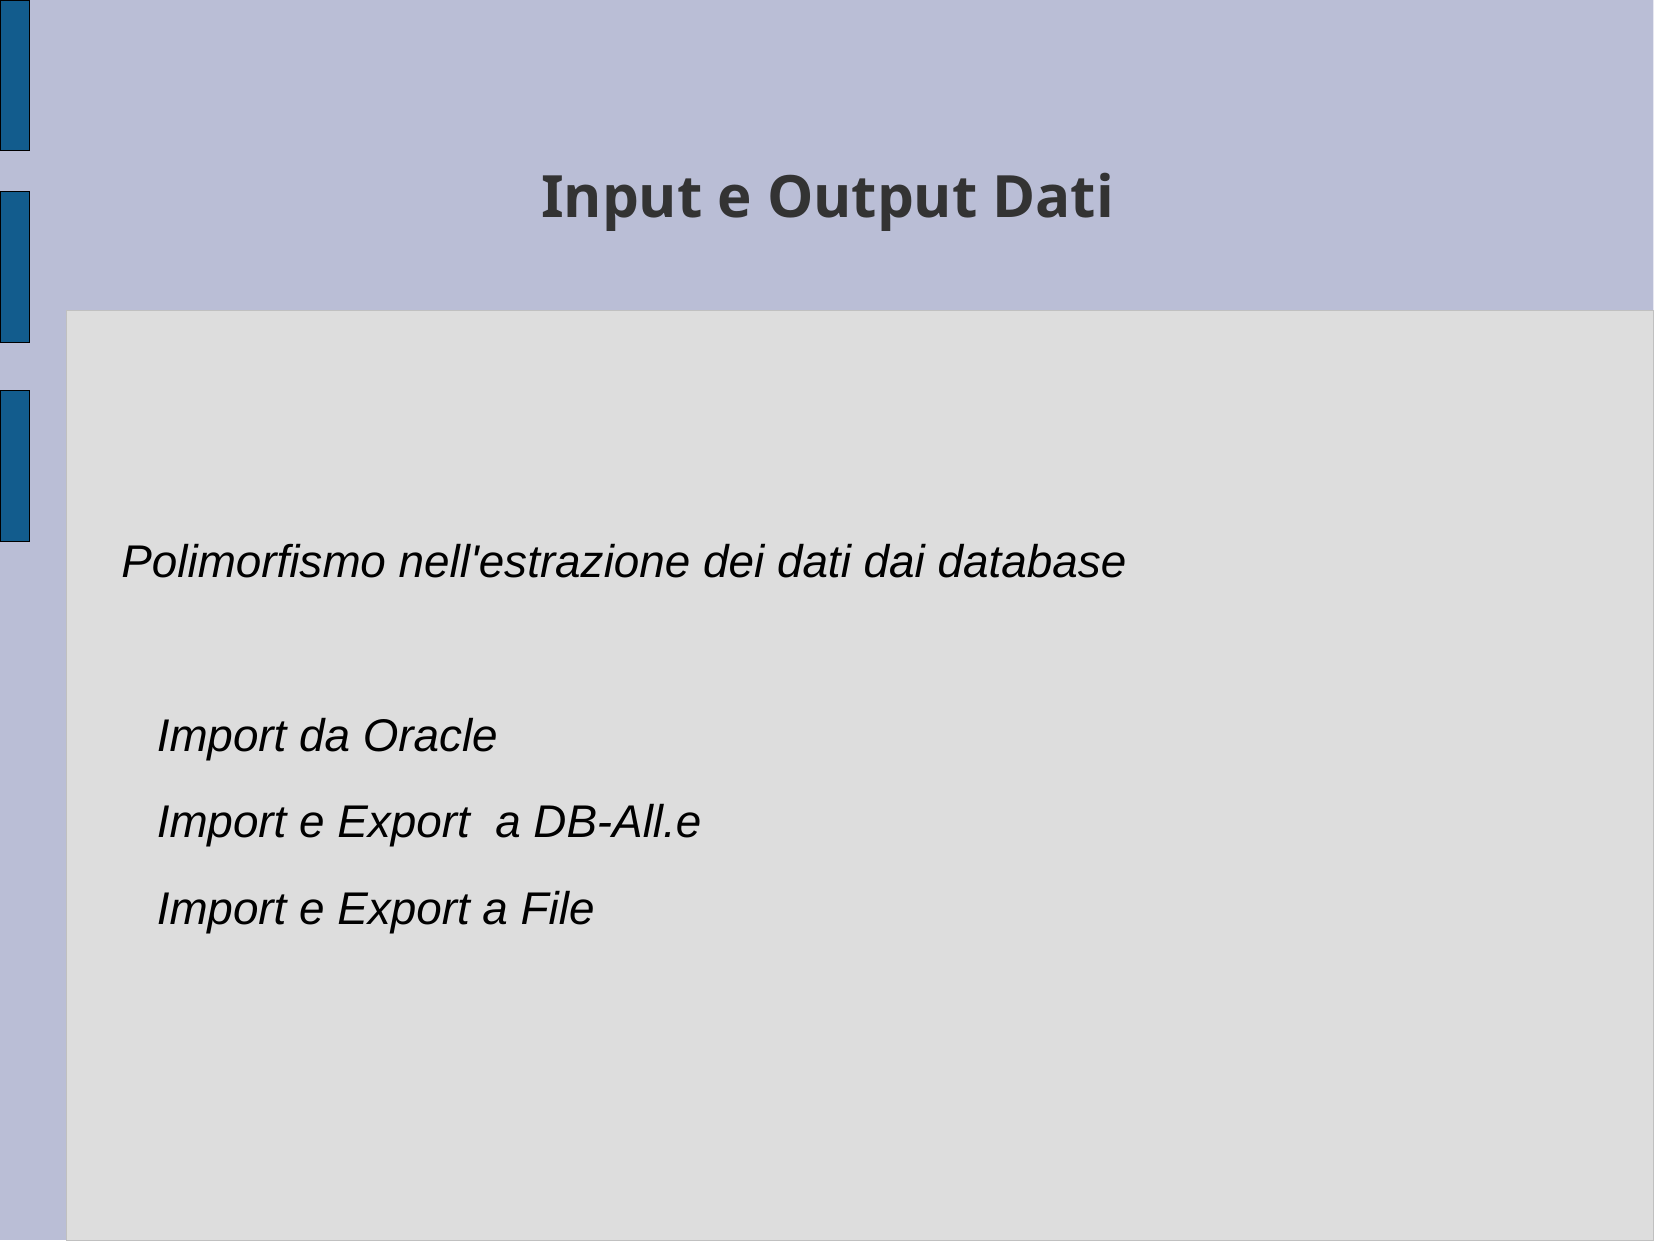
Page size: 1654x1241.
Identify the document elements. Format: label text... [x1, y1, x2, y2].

title Input e Output Dati [121, 91, 1534, 299]
subtitle Polimorfismo nell'estrazione dei dati dai database Import da Oracle Import e Export a DB-All.e Import e Export a File [121, 344, 1534, 1127]
